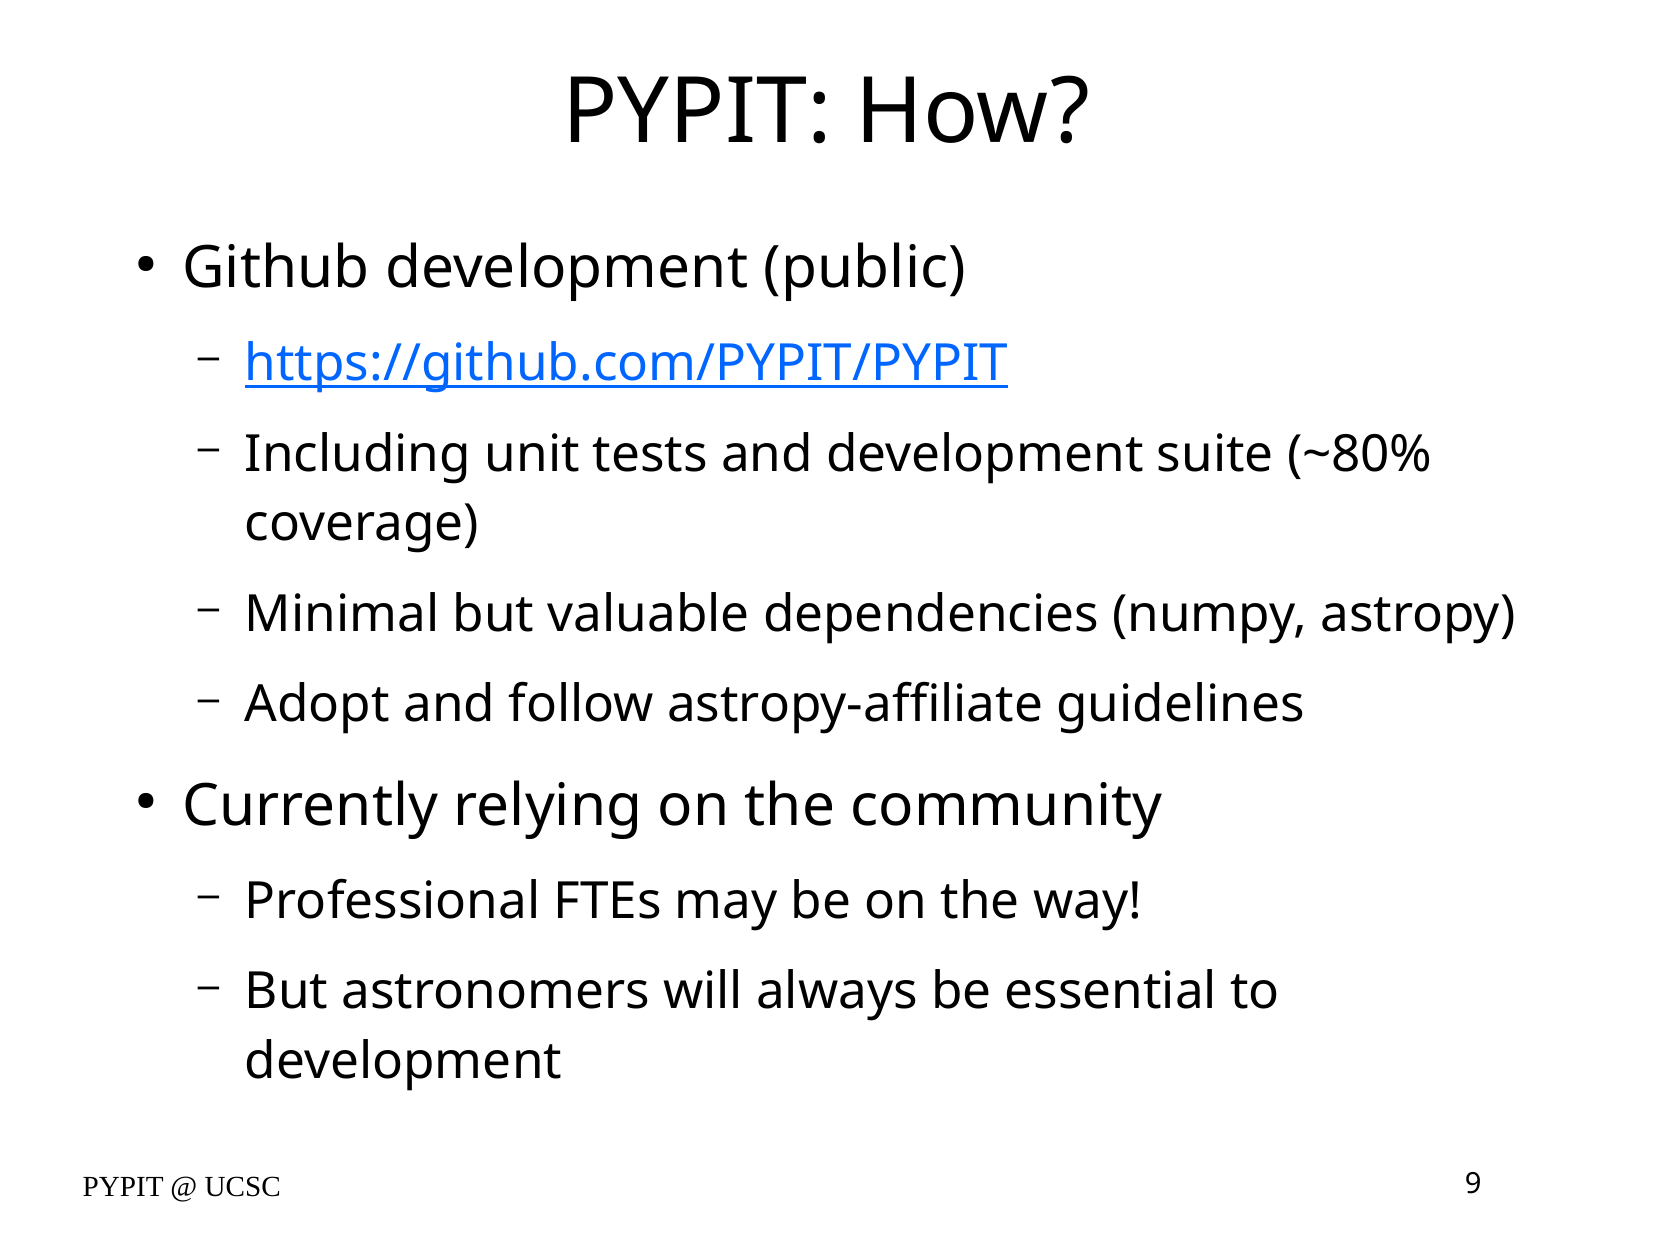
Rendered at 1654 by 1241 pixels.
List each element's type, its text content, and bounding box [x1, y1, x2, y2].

list Github development (public) https://github.com/PYPIT/PYPIT Including unit tests and development suite (~80% coverage) Minimal but valuable dependencies (numpy, astropy) Adopt and follow astropy-affiliate guidelines Currently relying on the community Professional FTEs may be on the way! But astronomers will always be essential to development [120, 225, 1591, 1096]
title PYPIT: How? [82, 47, 1571, 167]
